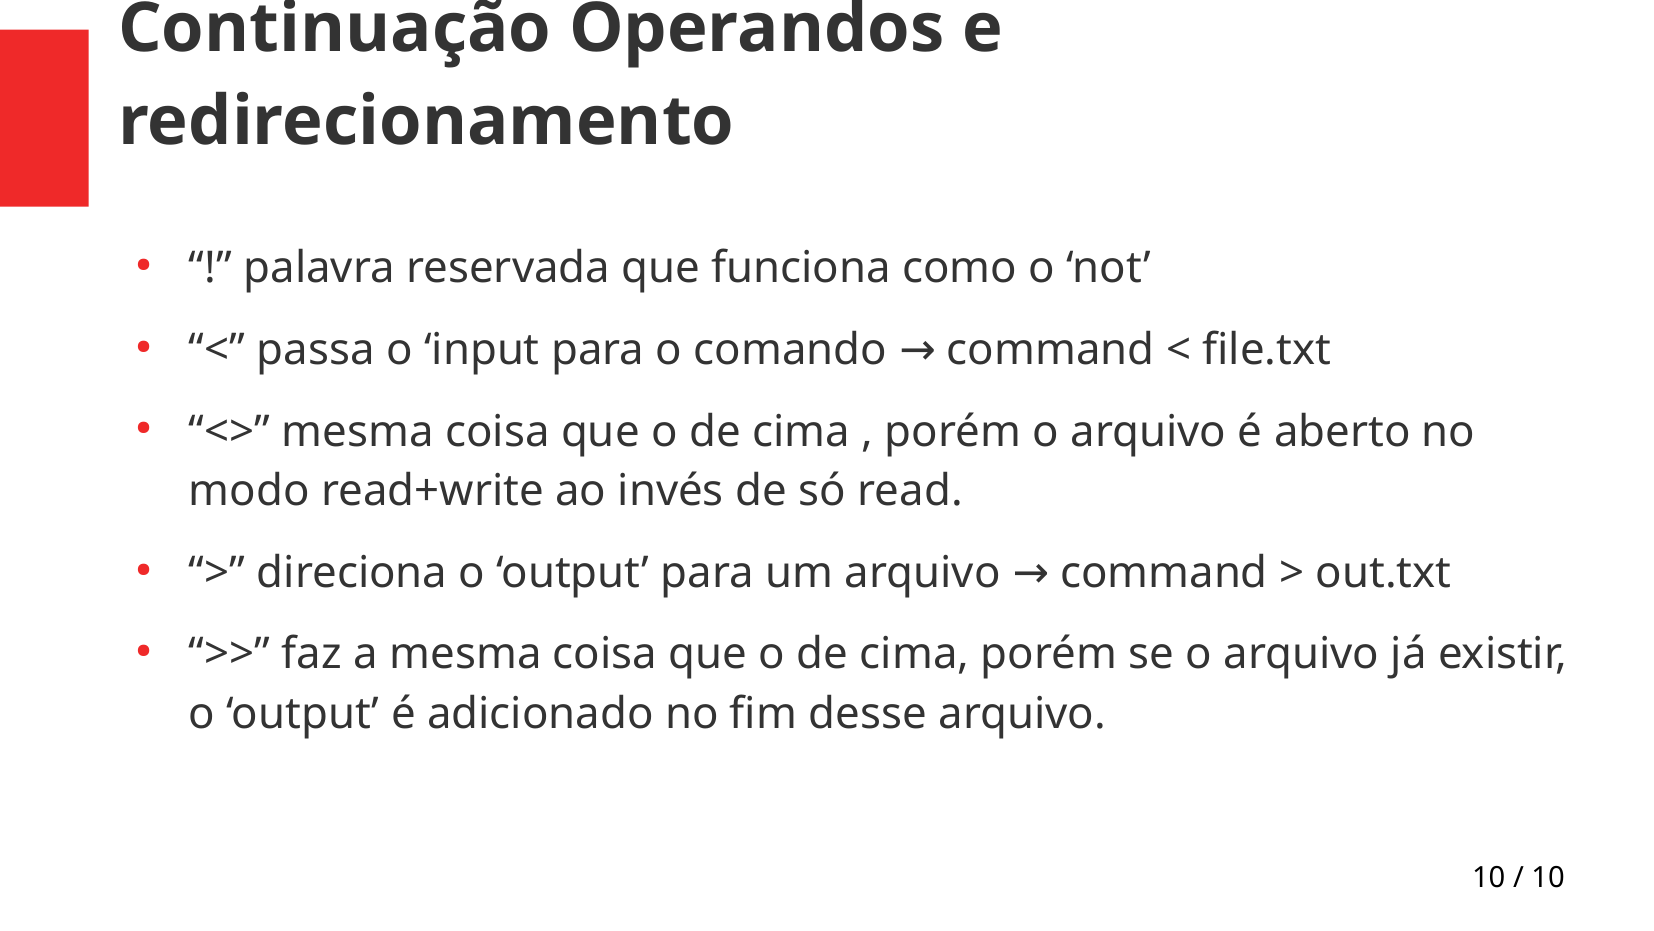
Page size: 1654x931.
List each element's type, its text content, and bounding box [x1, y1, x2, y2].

title Continuação Operandos e redirecionamento [118, 0, 1595, 236]
list “!” palavra reservada que funciona como o ‘not’ “<” passa o ‘input para o comando → command < file.txt “<>” mesma coisa que o de cima , porém o arquivo é aberto no modo read+write ao invés de só read. “>” direciona o ‘output’ para um arquivo → command > out.txt “>>” faz a mesma coisa que o de cima, porém se o arquivo já existir, o ‘output’ é adicionado no fim desse arquivo. [118, 236, 1595, 798]
